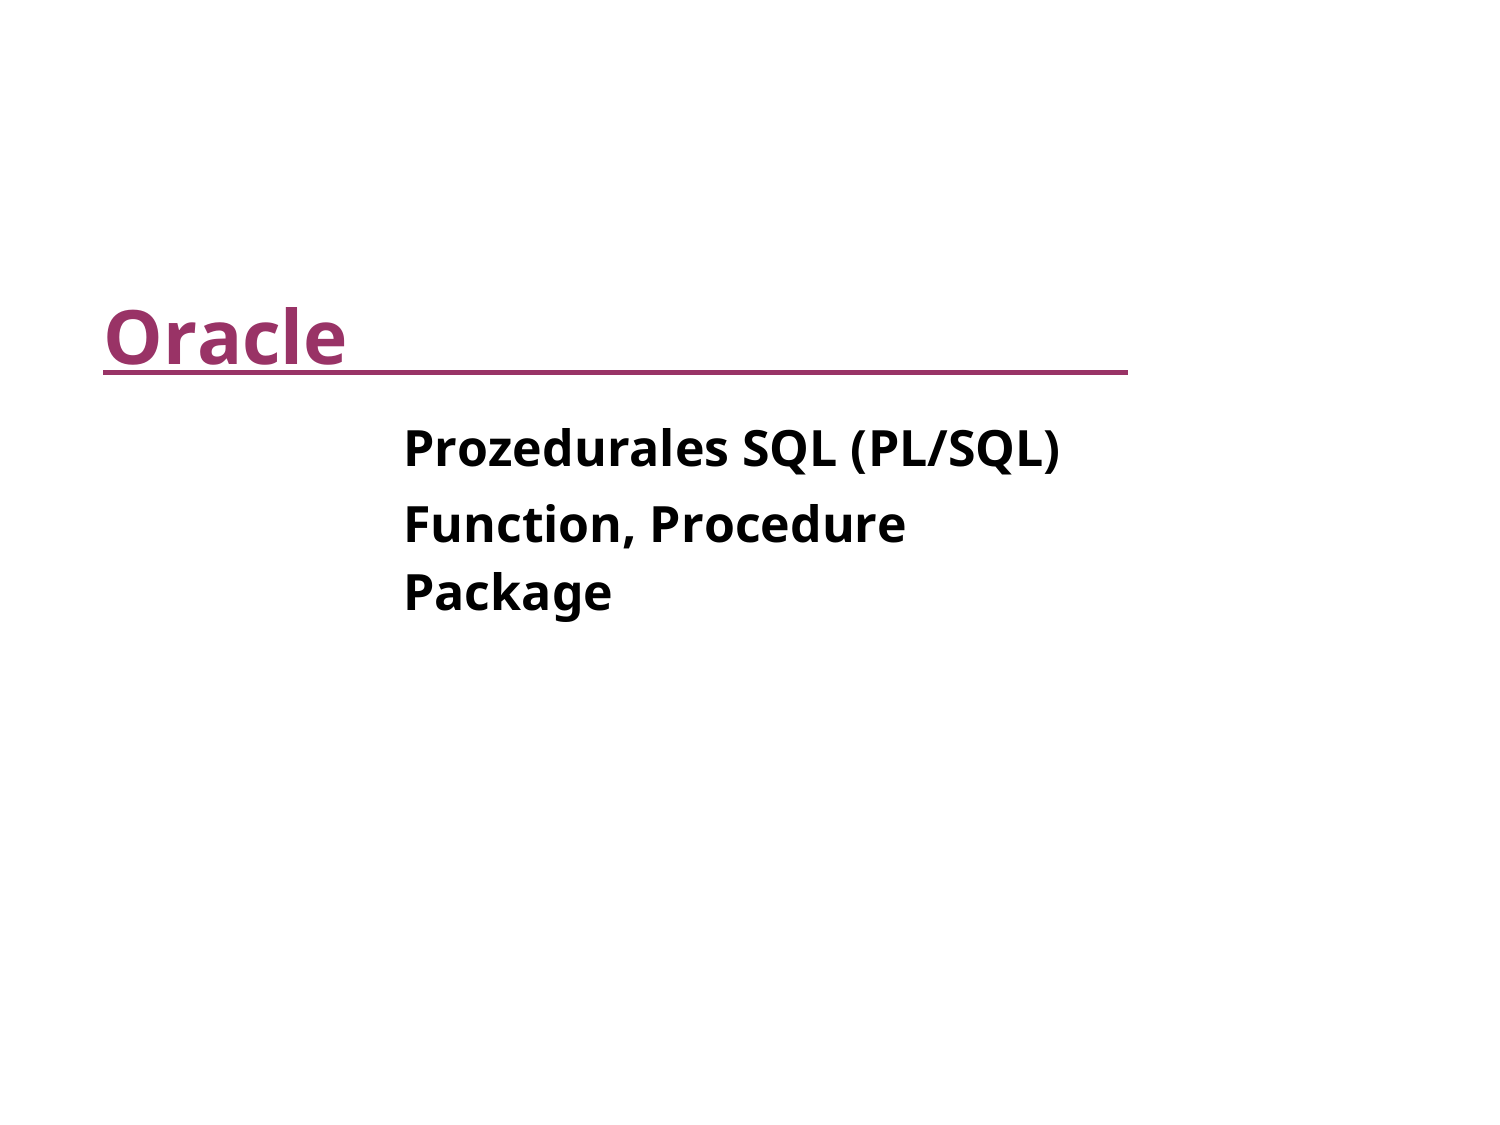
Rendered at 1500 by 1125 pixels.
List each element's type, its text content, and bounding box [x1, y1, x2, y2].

title Oracle Prozedurales SQL (PL/SQL) Function, Procedure Package [88, 253, 1418, 724]
